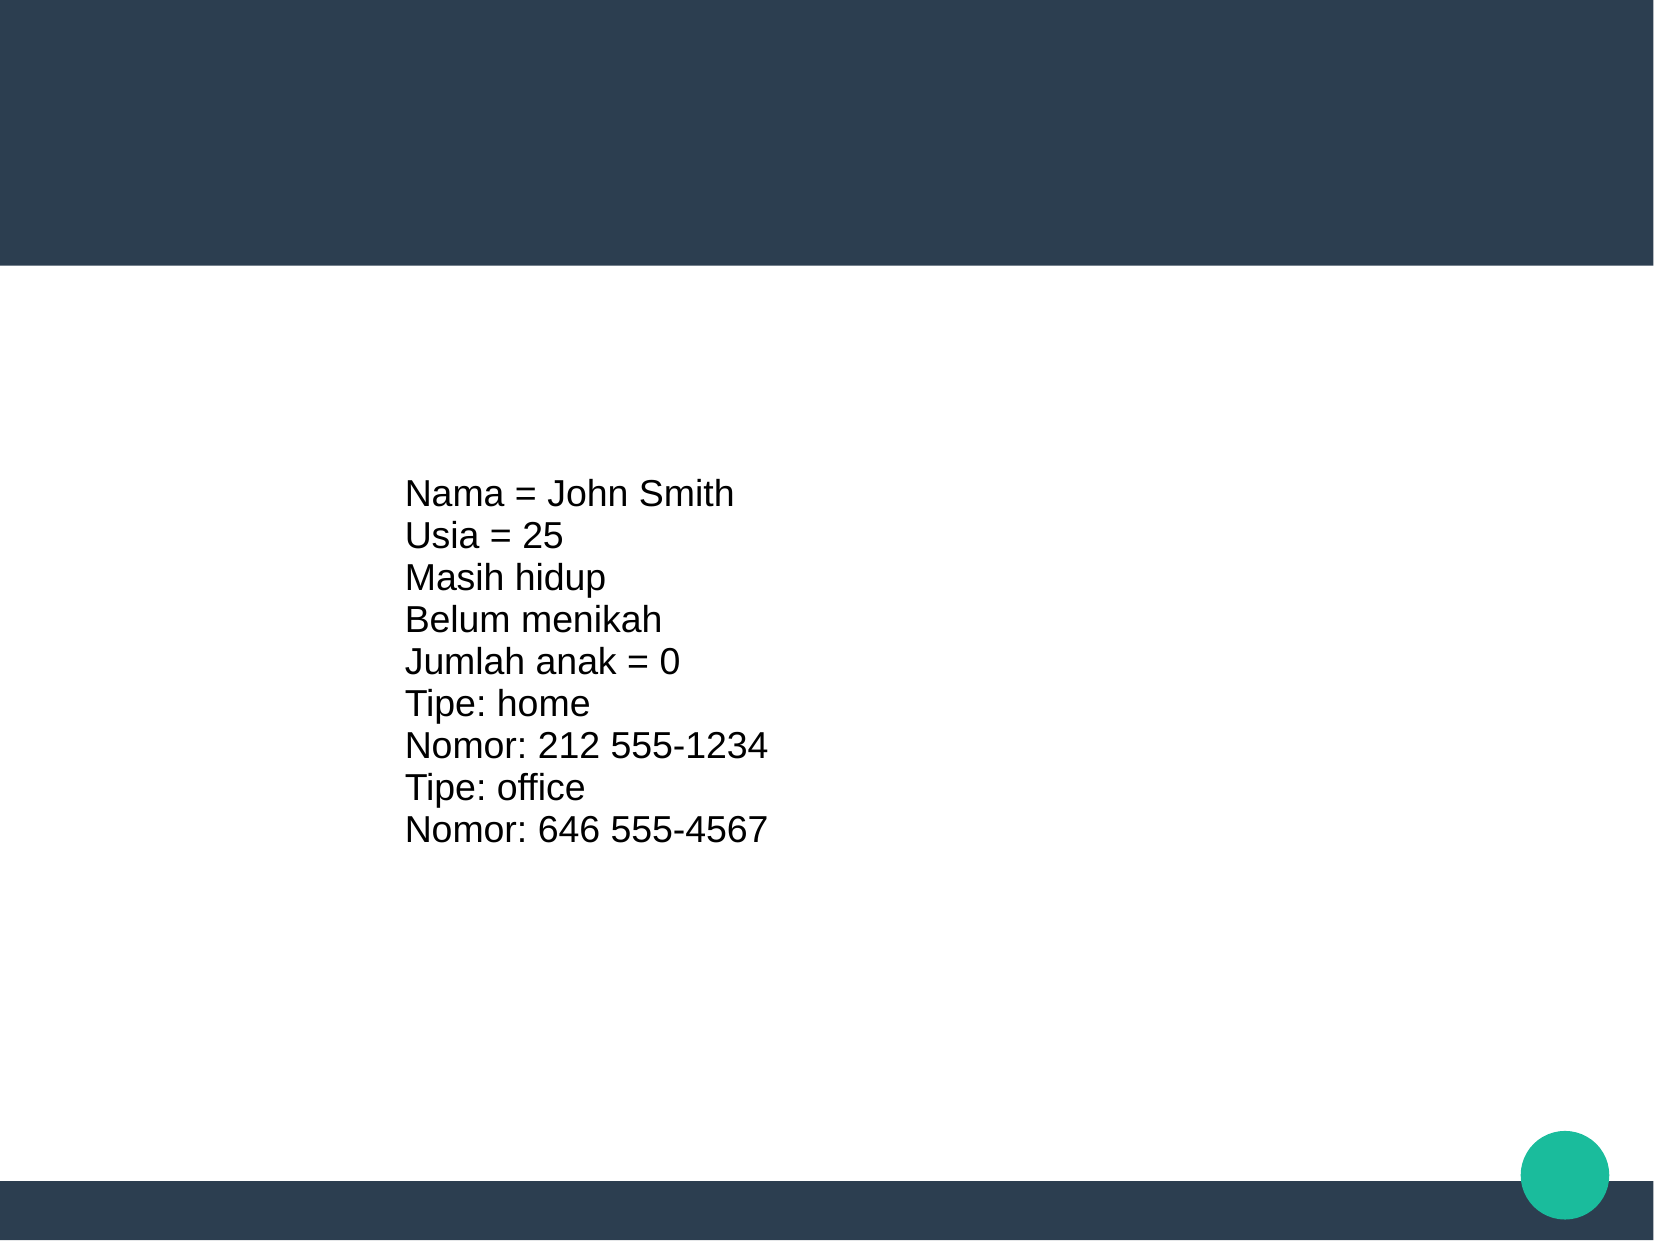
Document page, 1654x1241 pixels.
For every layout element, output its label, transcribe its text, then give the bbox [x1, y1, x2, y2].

text_box Nama = John Smith Usia = 25 Masih hidup Belum menikah Jumlah anak = 0 Tipe: home Nomor: 212 555-1234 Tipe: office Nomor: 646 555-4567 [390, 465, 1025, 864]
